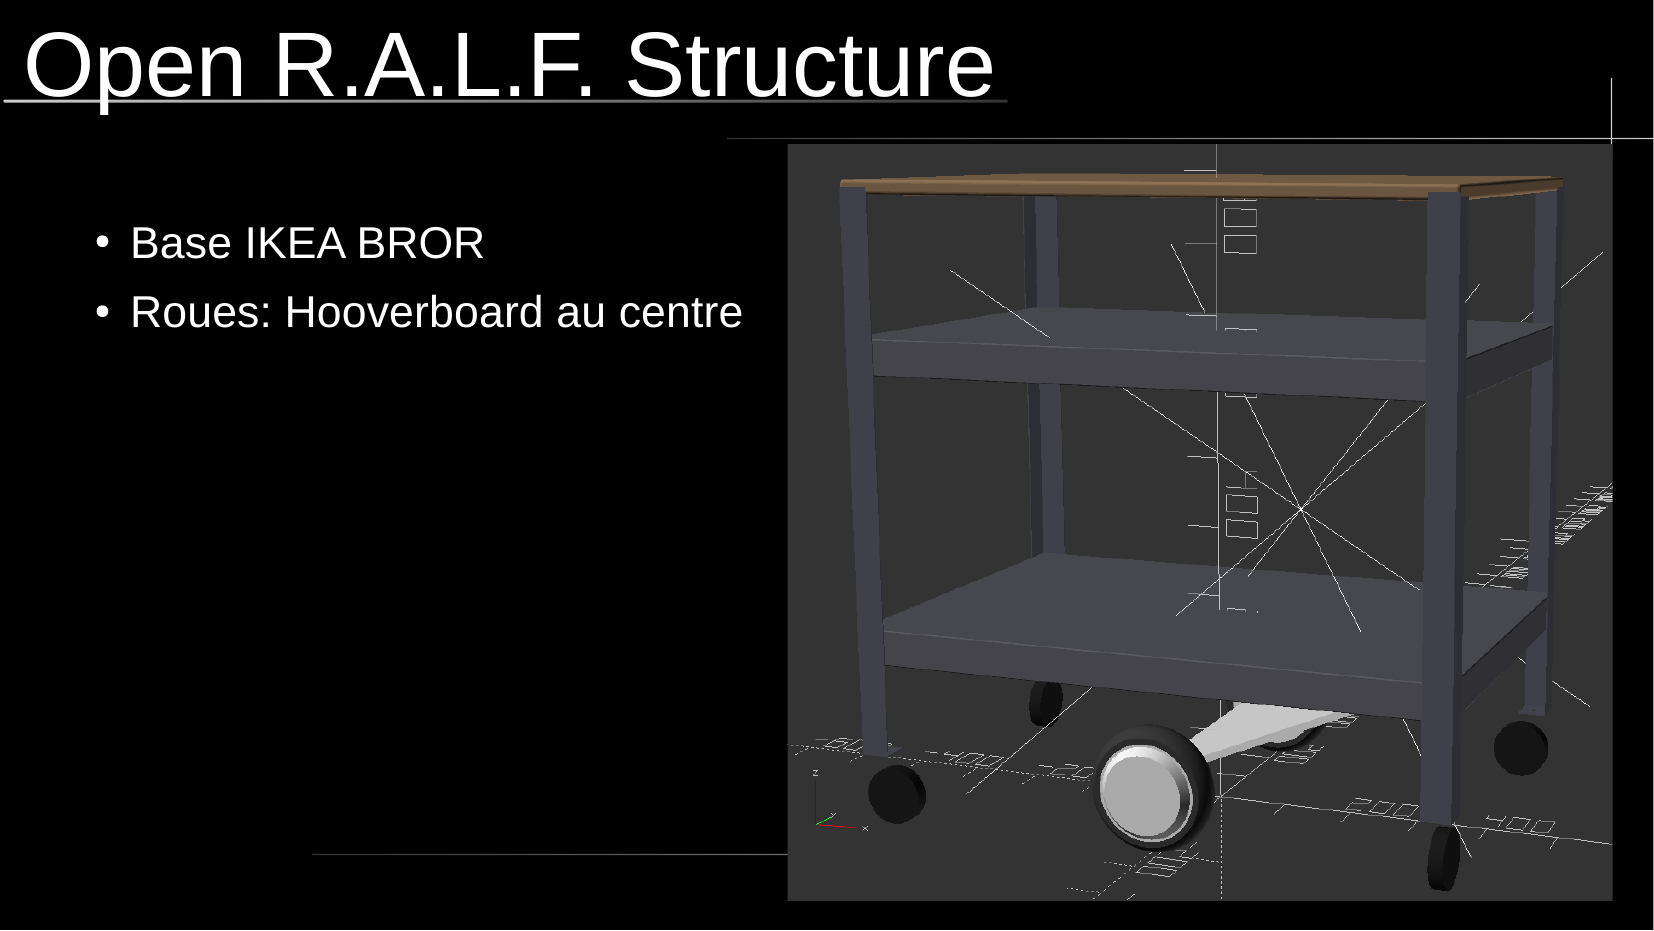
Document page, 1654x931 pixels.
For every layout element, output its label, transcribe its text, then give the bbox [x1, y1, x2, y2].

picture [787, 144, 1613, 901]
title Open R.A.L.F. Structure [23, 11, 1589, 119]
list Base IKEA BROR Roues: Hooverboard au centre [82, 217, 787, 338]
